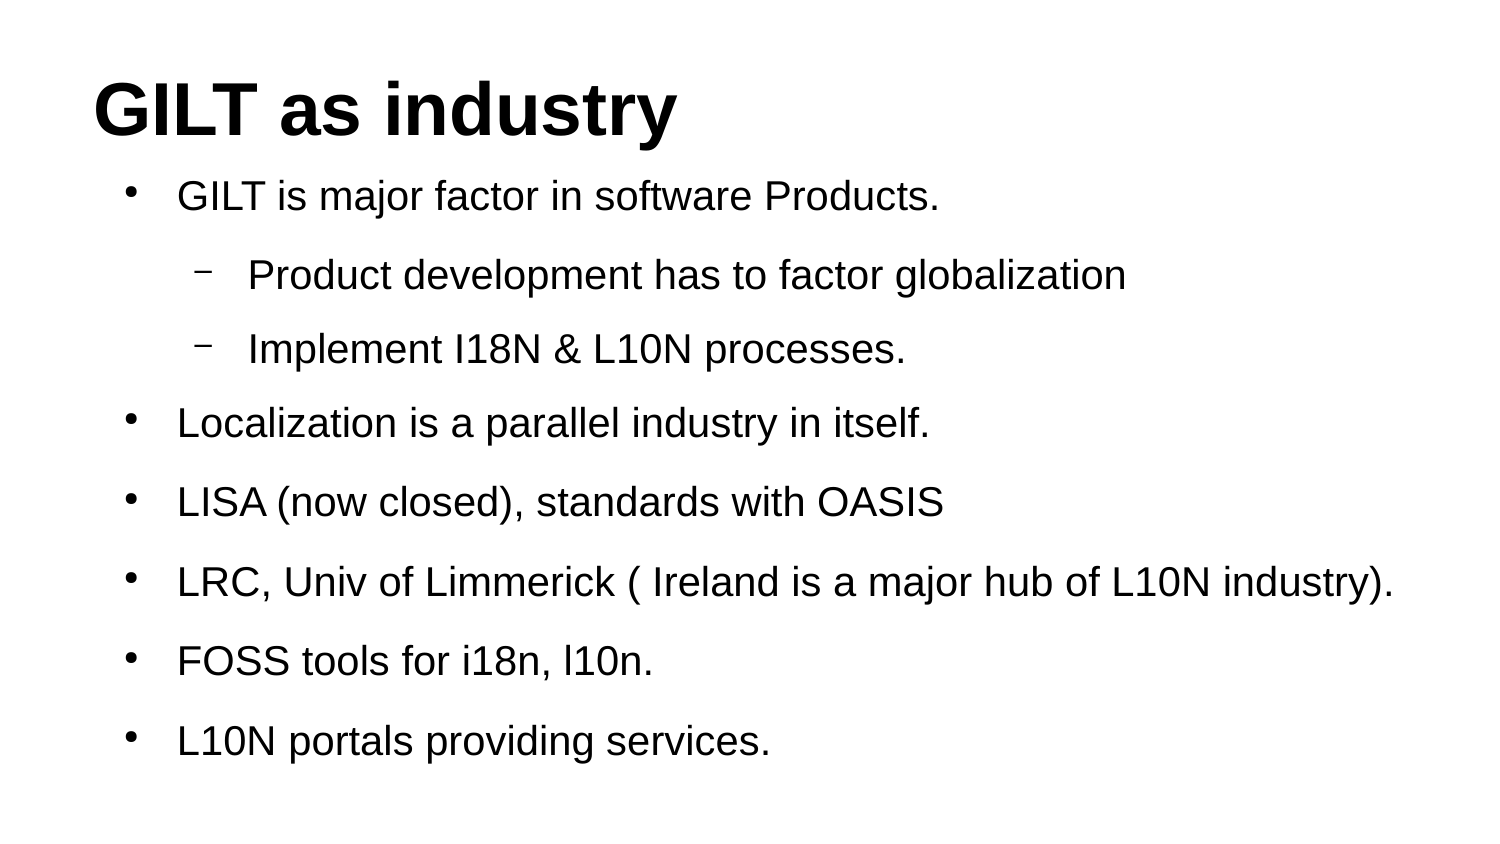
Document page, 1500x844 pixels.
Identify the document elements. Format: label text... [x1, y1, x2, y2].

list GILT is major factor in software Products. Product development has to factor globalization Implement I18N & L10N processes. Localization is a parallel industry in itself. LISA (now closed), standards with OASIS LRC, Univ of Limmerick ( Ireland is a major hub of L10N industry). FOSS tools for i18n, l10n. L10N portals providing services. [91, 153, 1441, 765]
title GILT as industry [78, 24, 1429, 166]
